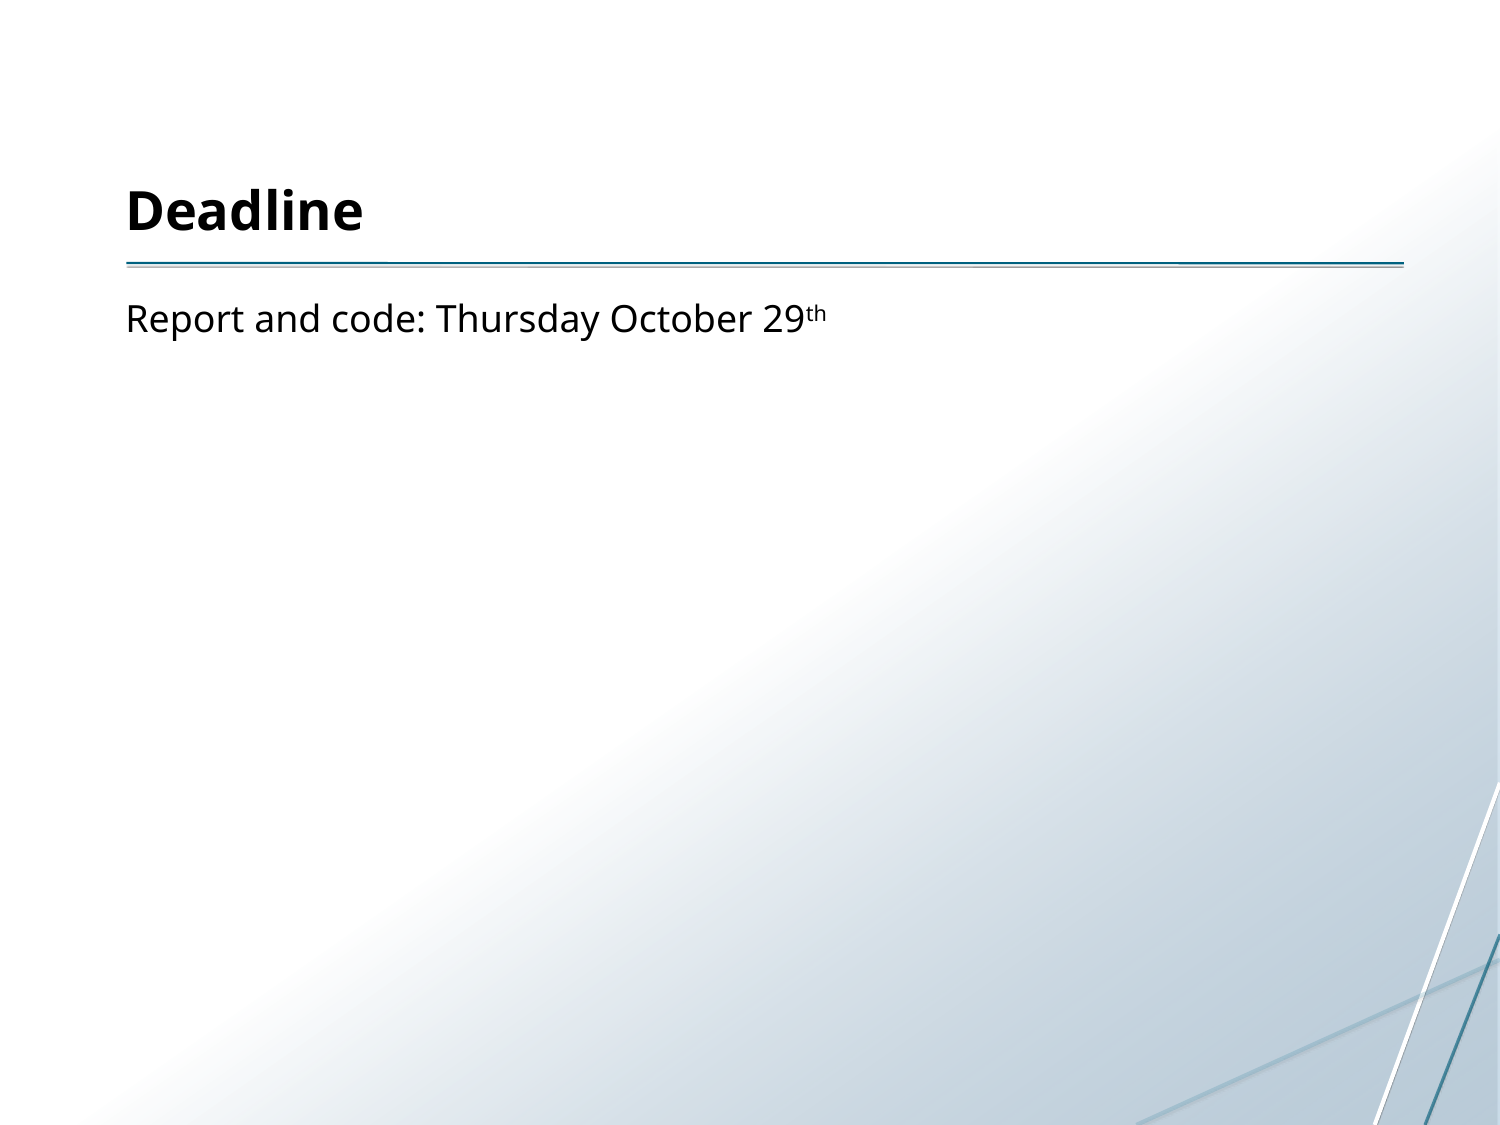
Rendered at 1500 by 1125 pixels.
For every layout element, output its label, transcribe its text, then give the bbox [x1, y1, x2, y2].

title Deadline [109, 49, 1403, 249]
list Report and code: Thursday October 29th [54, 287, 1404, 1005]
